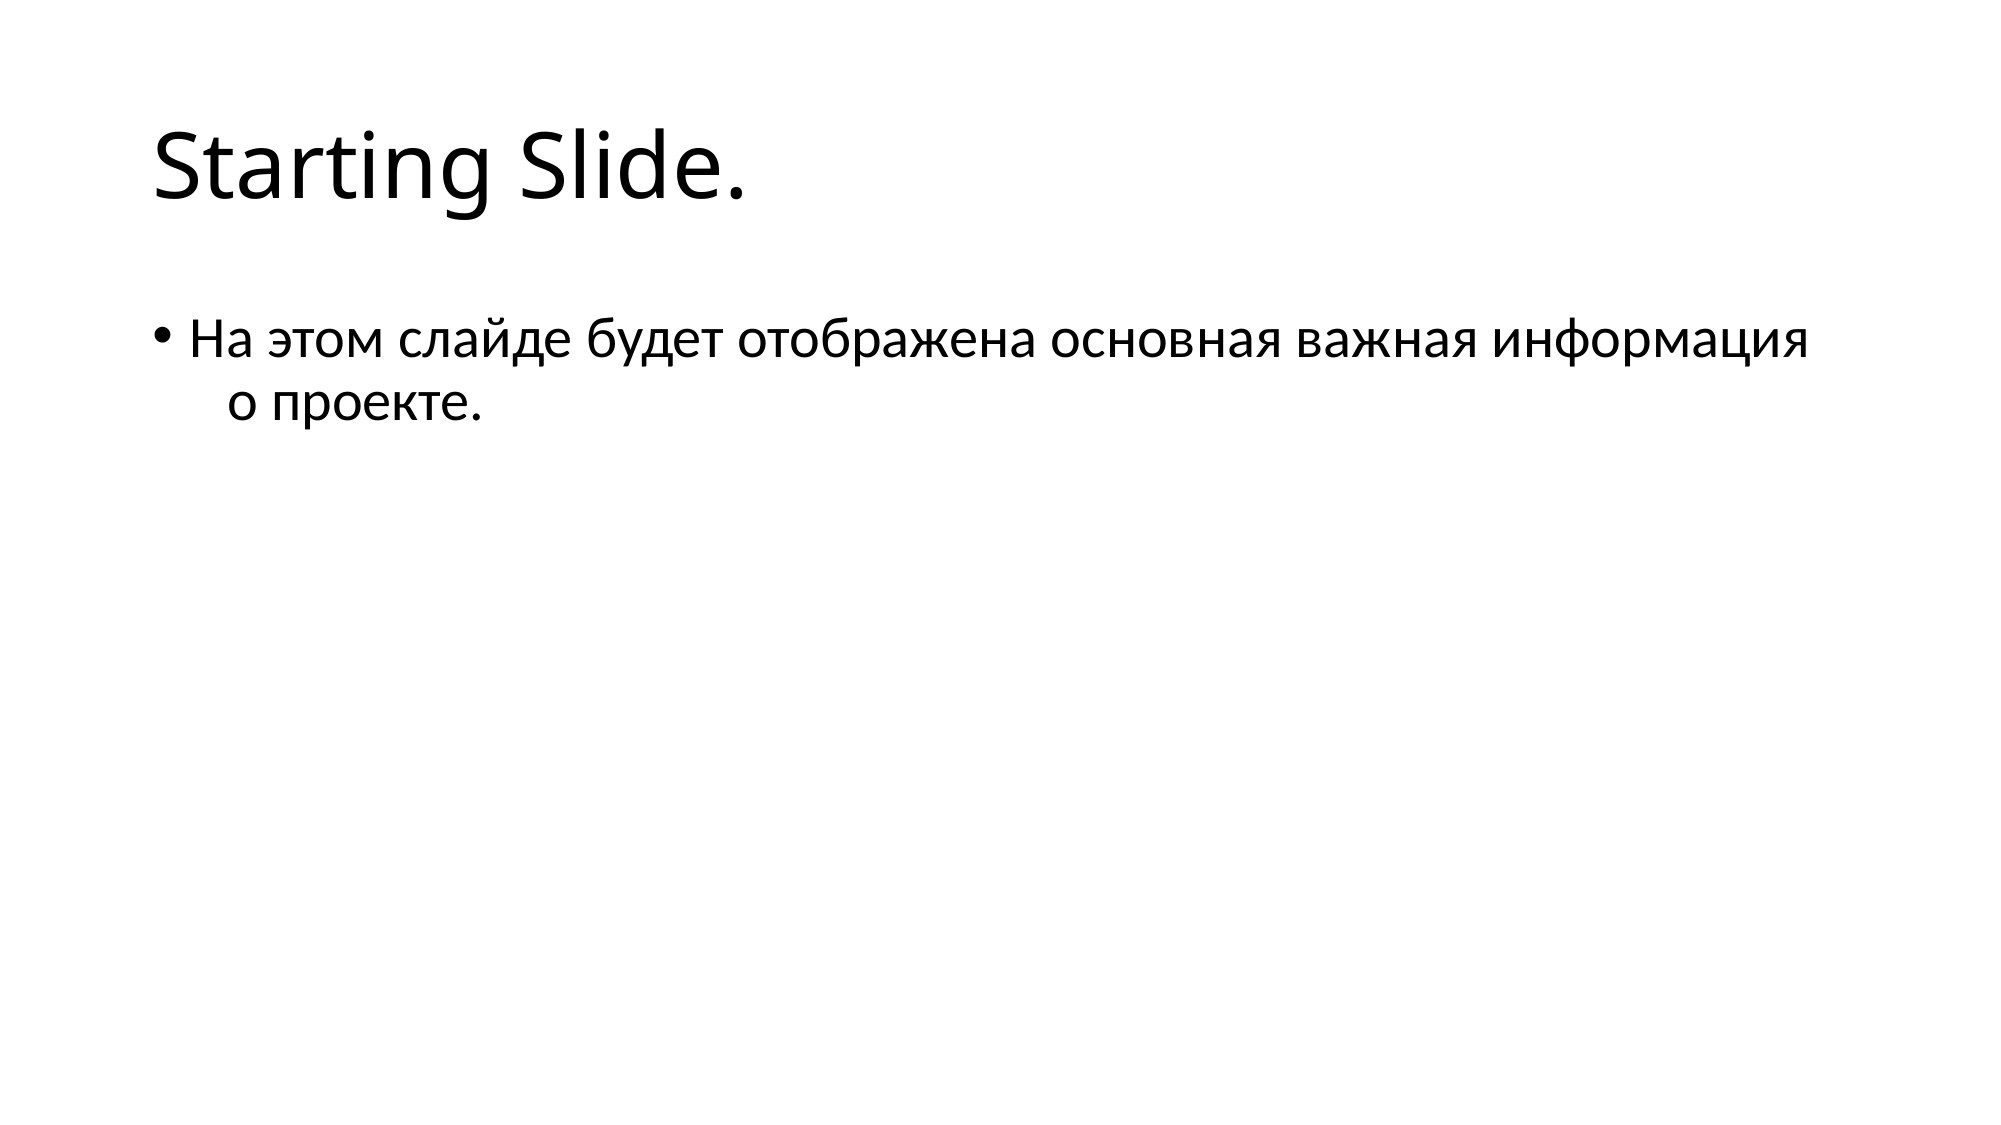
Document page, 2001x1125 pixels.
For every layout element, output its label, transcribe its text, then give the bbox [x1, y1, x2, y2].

list На этом слайде будет отображена основная важная информация о проекте. [137, 299, 1863, 1014]
title Starting Slide. [137, 59, 1863, 278]
